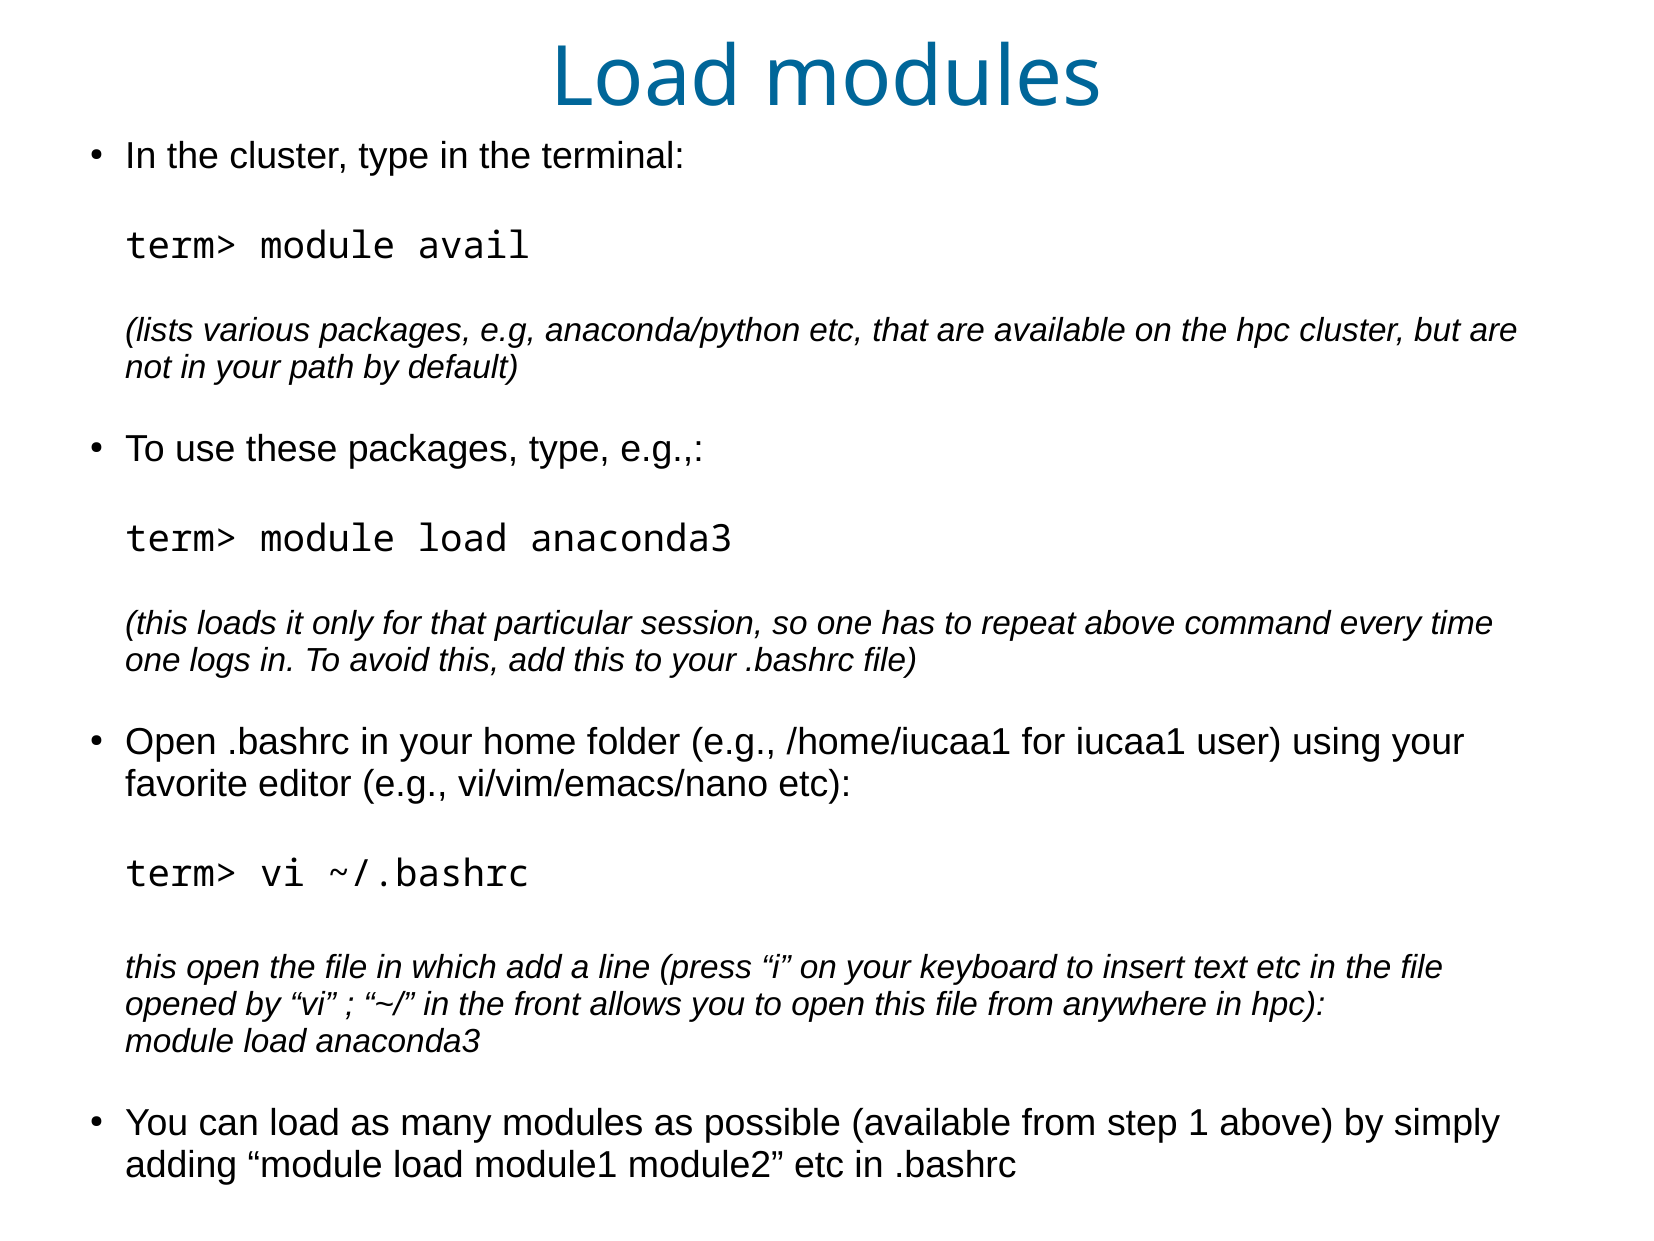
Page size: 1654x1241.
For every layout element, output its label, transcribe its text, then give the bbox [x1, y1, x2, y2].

title Load modules [82, 13, 1571, 127]
text_box In the cluster, type in the terminal: term> module avail (lists various packages, e.g, anaconda/python etc, that are available on the hpc cluster, but are not in your path by default) To use these packages, type, e.g.,: term> module load anaconda3 (this loads it only for that particular session, so one has to repeat above command every time one logs in. To avoid this, add this to your .bashrc file) Open .bashrc in your home folder (e.g., /home/iucaa1 for iucaa1 user) using your favorite editor (e.g., vi/vim/emacs/nano etc): term> vi ~/.bashrc this open the file in which add a line (press “i” on your keyboard to insert text etc in the file opened by “vi” ; “~/” in the front allows you to open this file from anywhere in hpc): module load anaconda3 You can load as many modules as possible (available from step 1 above) by simply adding “module load module1 module2” etc in .bashrc [75, 127, 1576, 1203]
